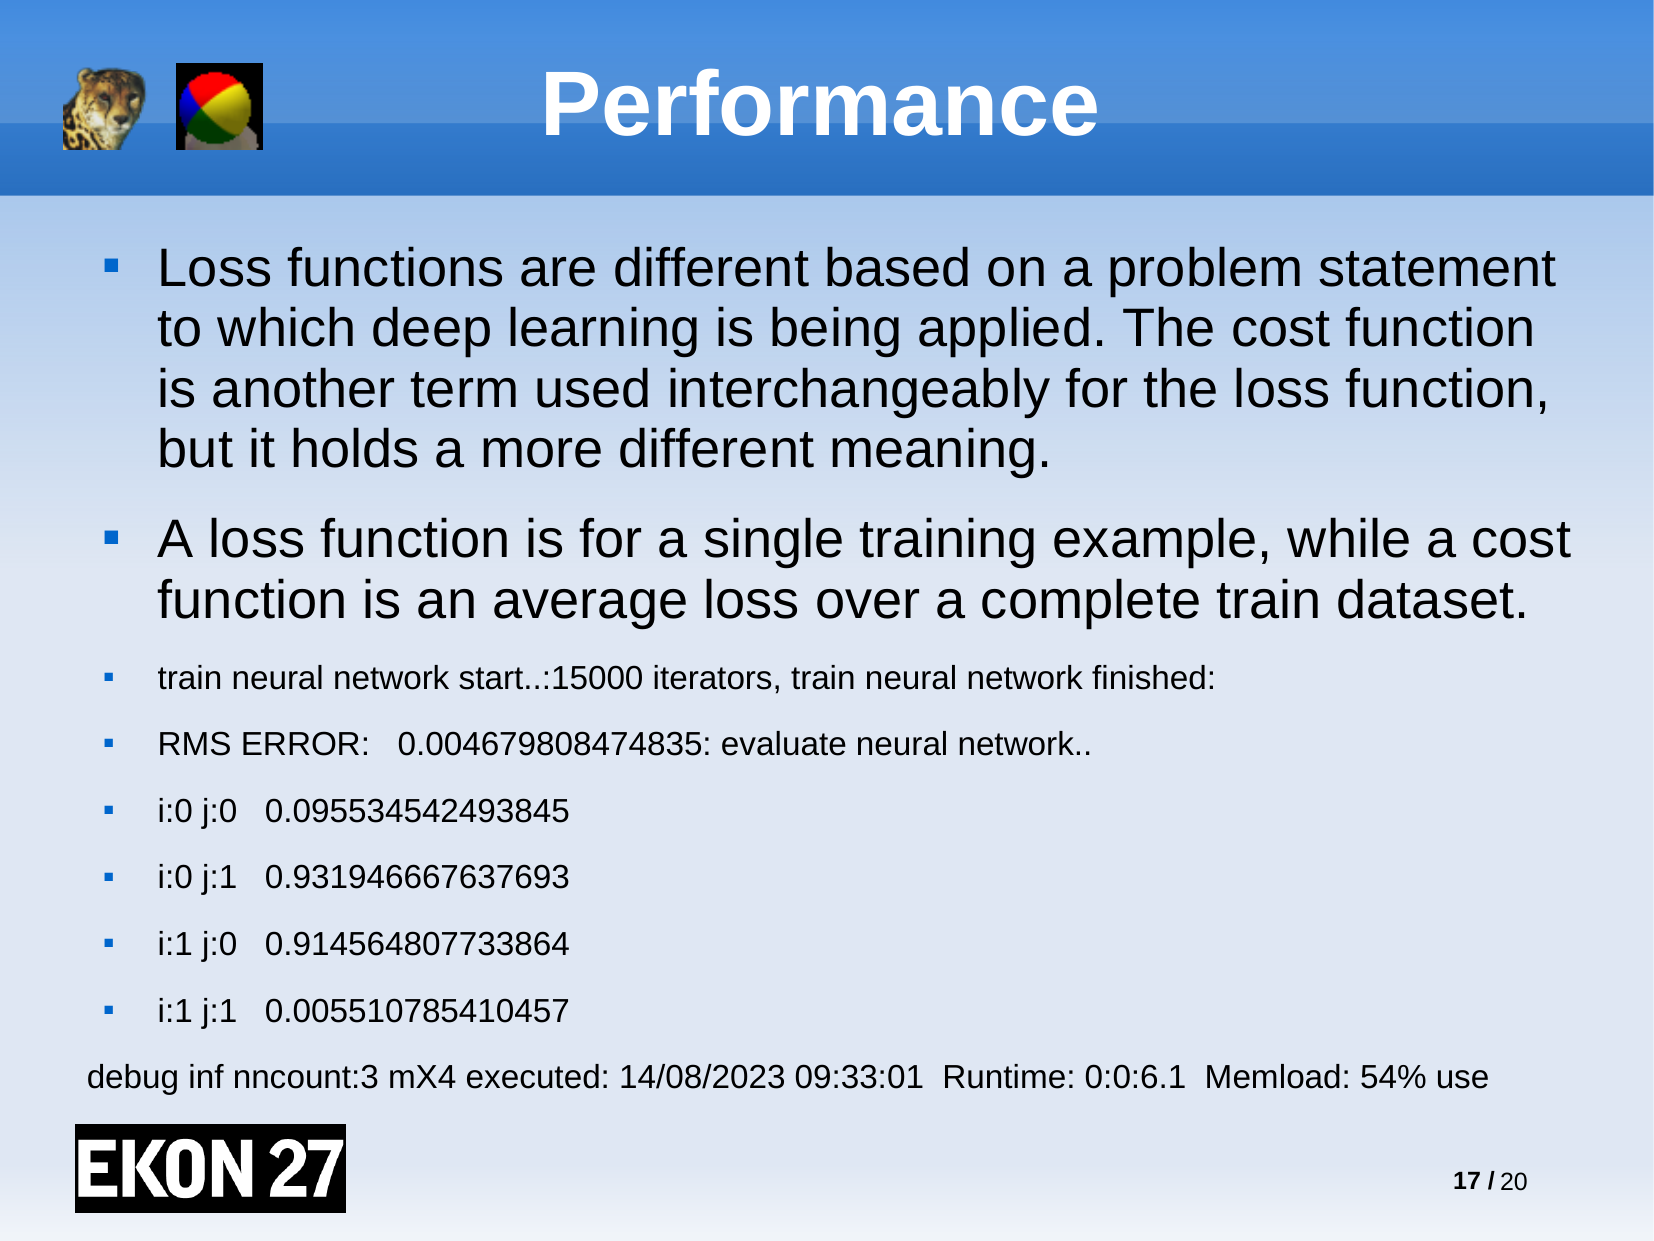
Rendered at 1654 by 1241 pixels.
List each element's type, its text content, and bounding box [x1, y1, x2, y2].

picture [176, 63, 263, 151]
picture [0, 0, 1654, 1241]
title Performance [76, 0, 1565, 208]
list Loss functions are different based on a problem statement to which deep learning is being applied. The cost function is another term used interchangeably for the loss function, but it holds a more different meaning. A loss function is for a single training example, while a cost function is an average loss over a complete train dataset. train neural network start..:15000 iterators, train neural network finished: RMS ERROR: 0.004679808474835: evaluate neural network.. i:0 j:0 0.095534542493845 i:0 j:1 0.931946667637693 i:1 j:0 0.914564807733864 i:1 j:1 0.005510785410457 debug inf nncount:3 mX4 executed: 14/08/2023 09:33:01 Runtime: 0:0:6.1 Memload: 54% use [86, 236, 1576, 1126]
